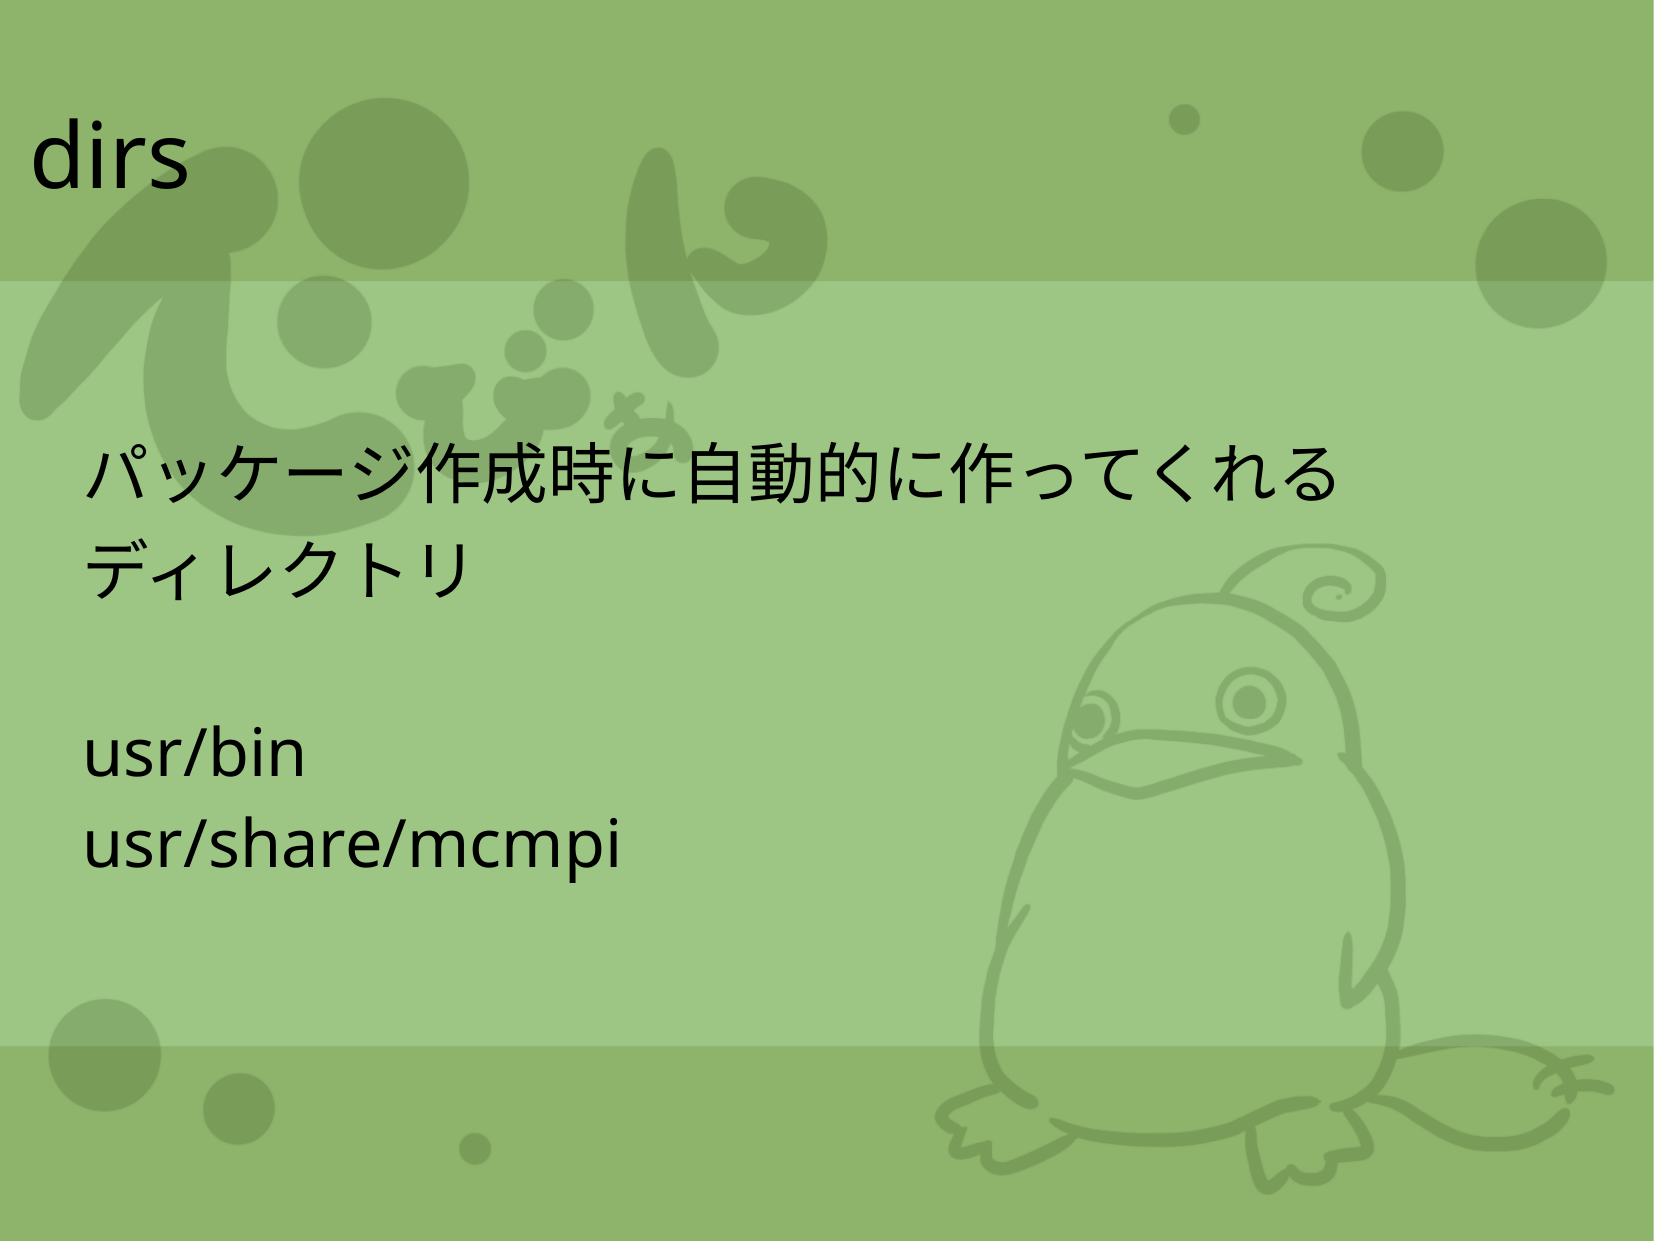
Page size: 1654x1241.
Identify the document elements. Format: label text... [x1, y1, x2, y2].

picture [0, 0, 1654, 1241]
subtitle パッケージ作成時に自動的に作ってくれる ディレクトリ usr/bin usr/share/mcmpi [82, 297, 1571, 1102]
title dirs [29, 56, 1625, 250]
